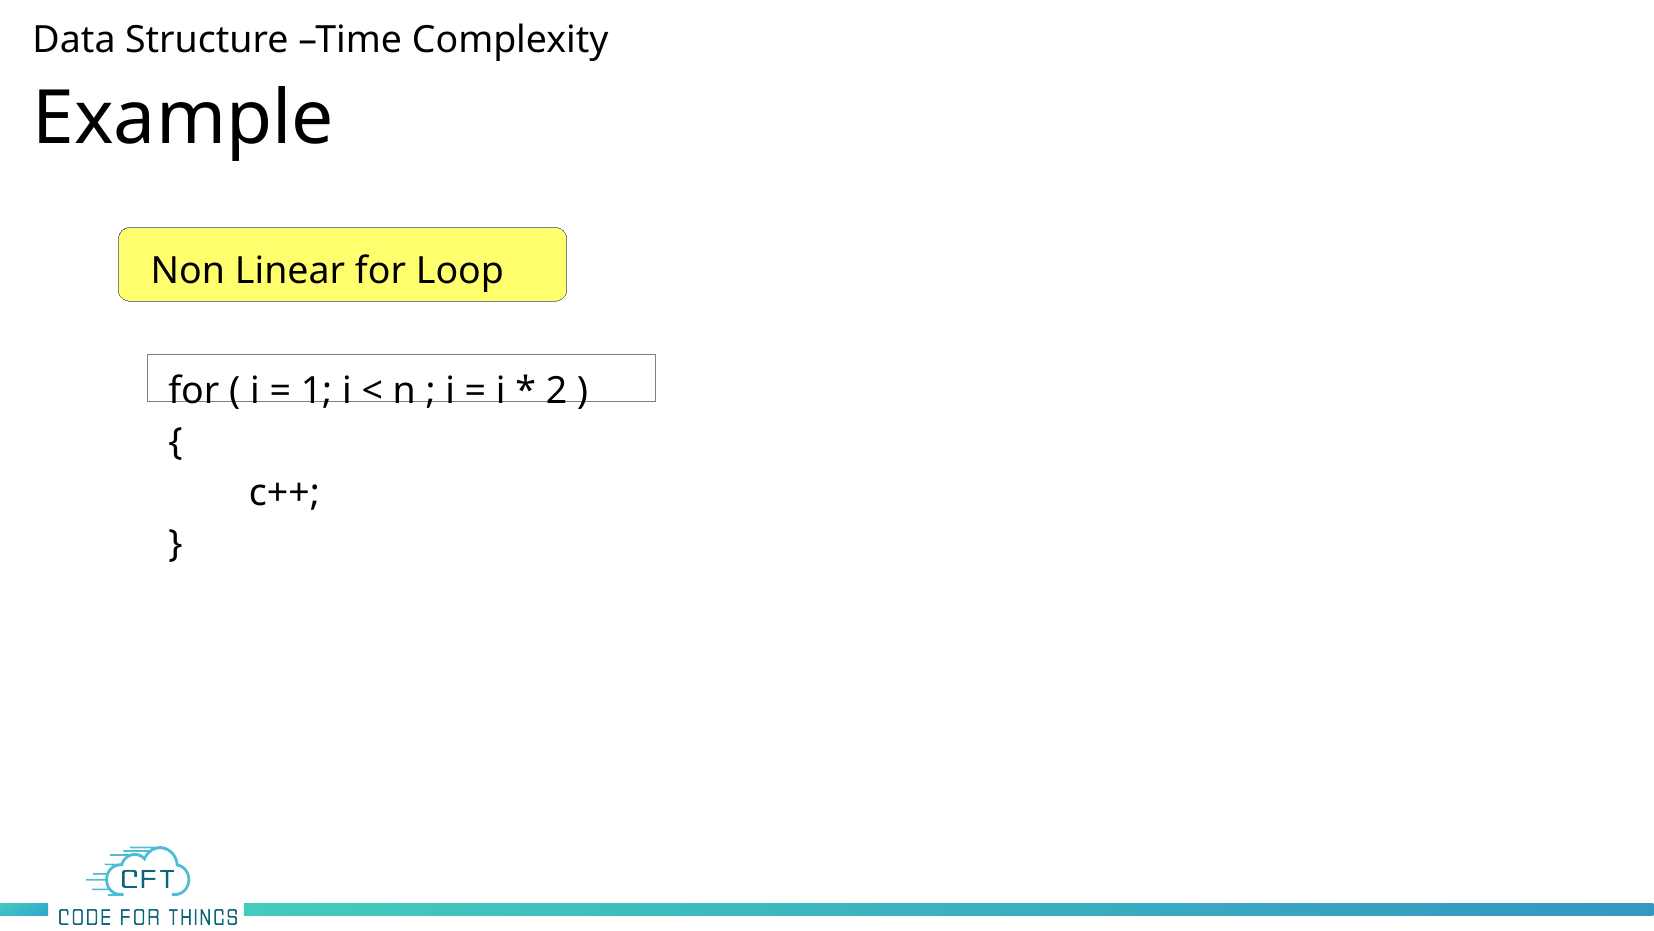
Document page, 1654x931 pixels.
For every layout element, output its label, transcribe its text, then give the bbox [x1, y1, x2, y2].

text_box for ( i = 1; i < n ; i = i * 2 ) { c++; } [118, 355, 768, 556]
text_box [118, 227, 567, 302]
picture [59, 846, 237, 925]
text_box Non Linear for Loop [135, 236, 538, 298]
title Data Structure –Time Complexity Example [32, 12, 1184, 166]
